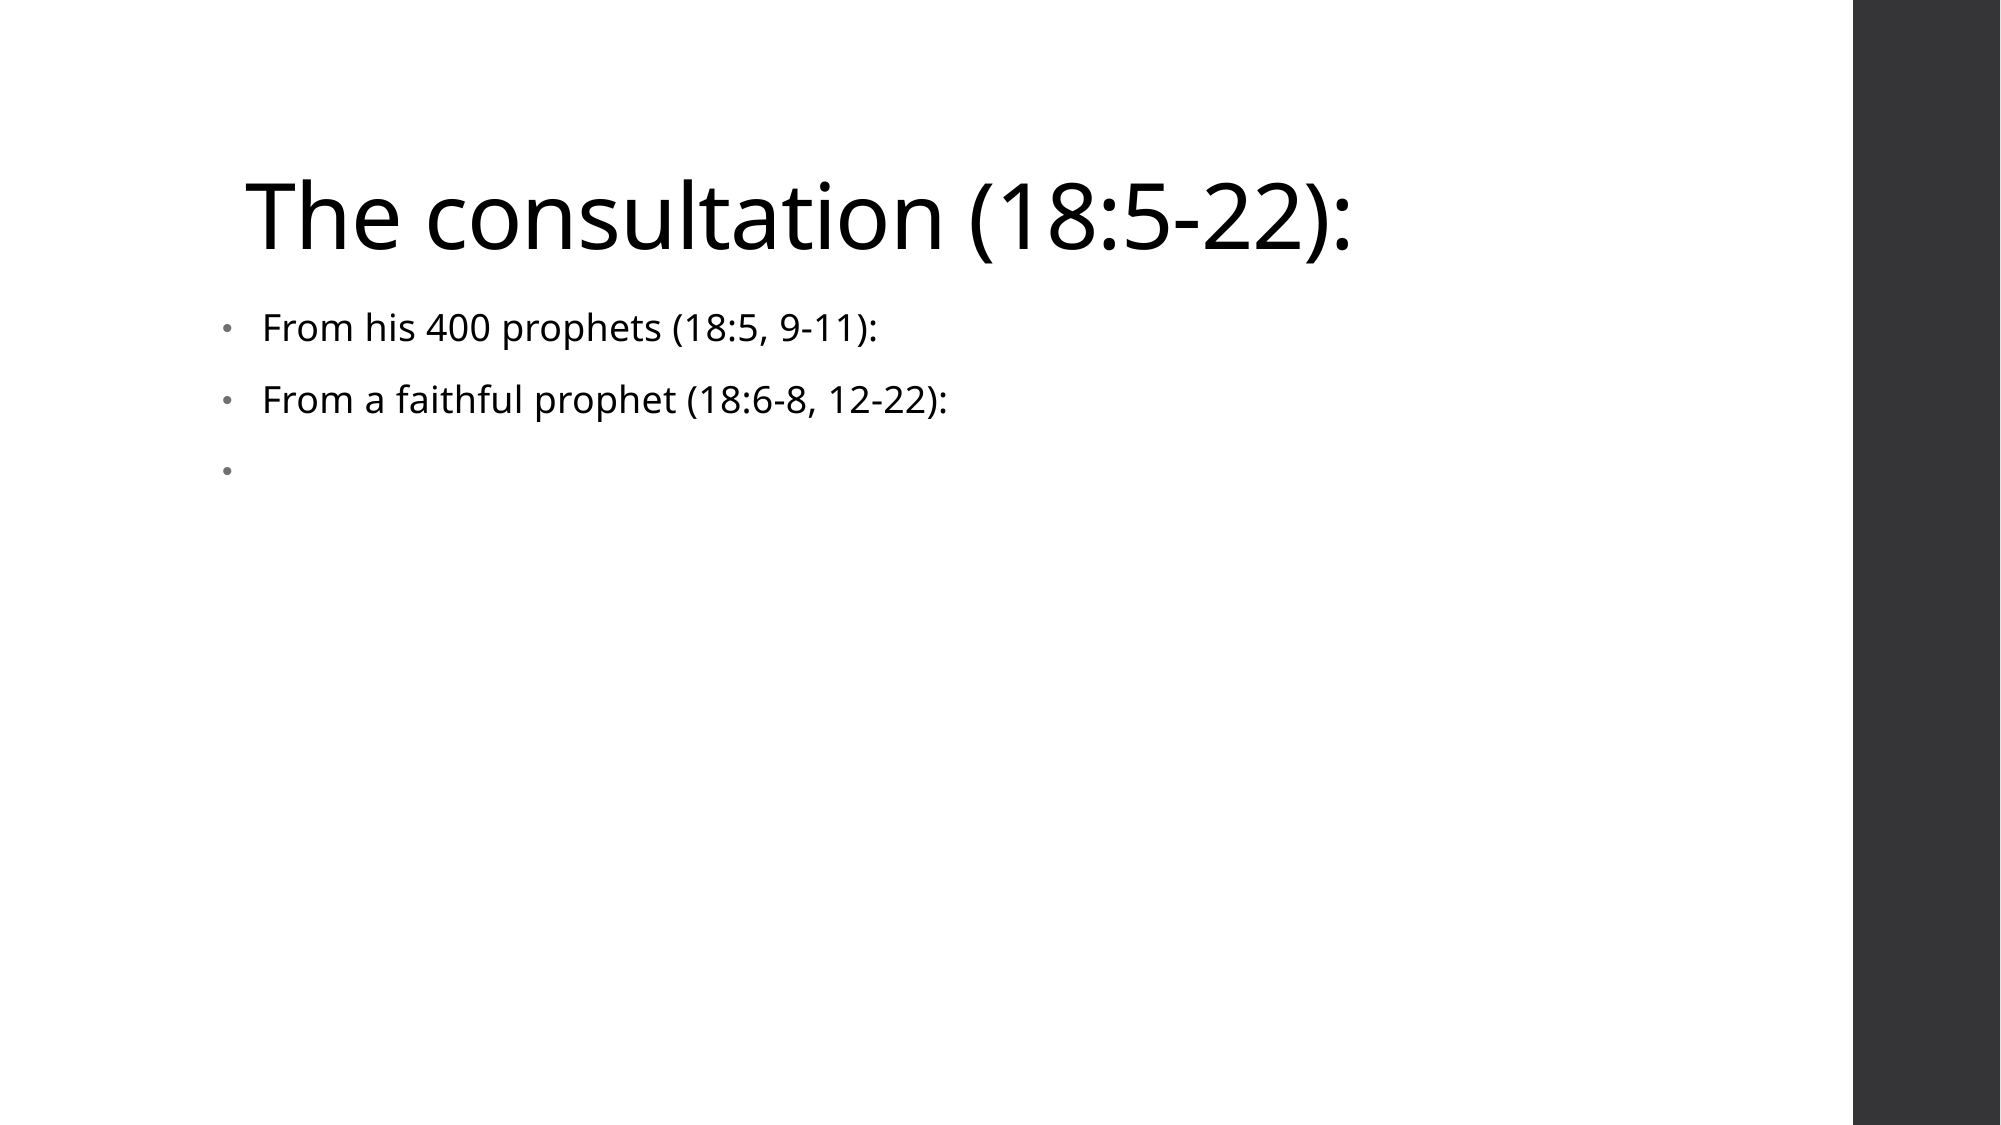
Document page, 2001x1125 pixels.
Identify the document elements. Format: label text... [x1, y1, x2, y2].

title The consultation (18:5-22): [206, 60, 1797, 278]
list From his 400 prophets (18:5, 9-11): From a faithful prophet (18:6-8, 12-22): [206, 299, 1617, 1014]
